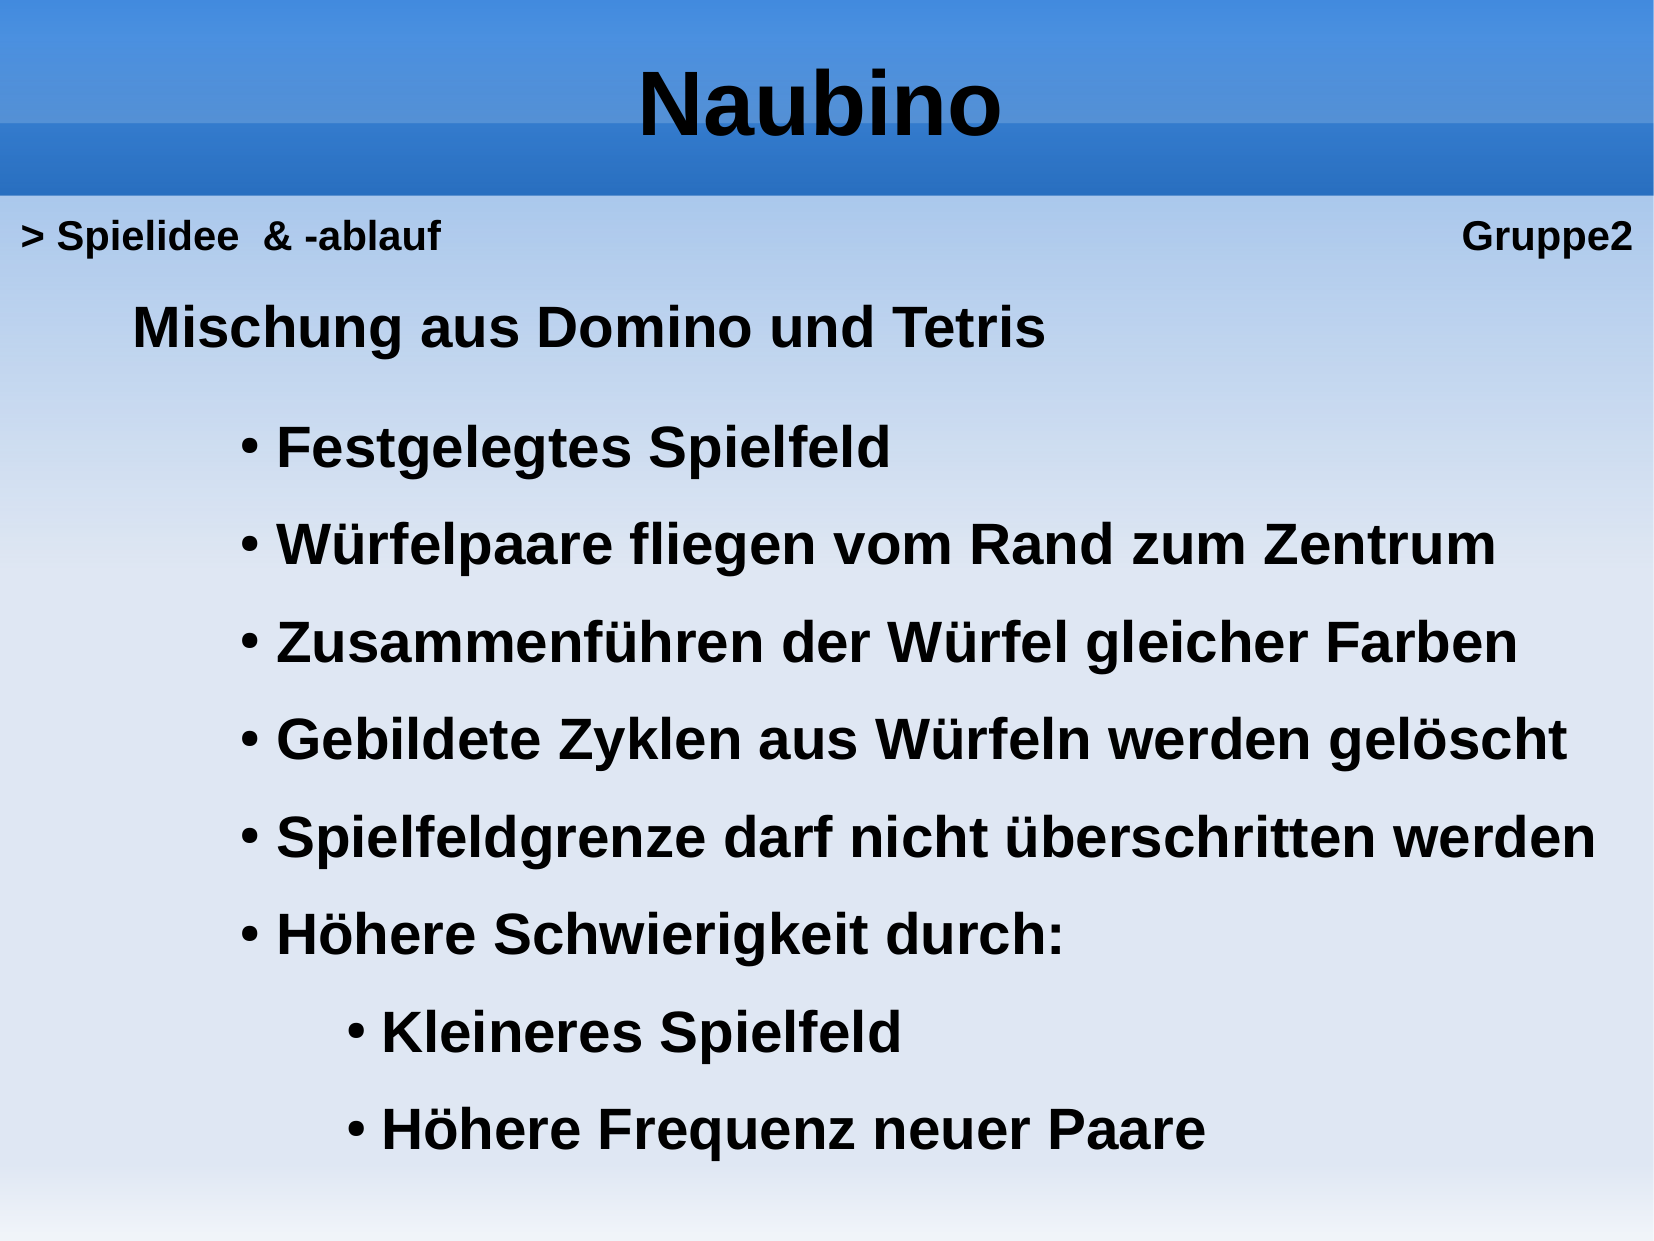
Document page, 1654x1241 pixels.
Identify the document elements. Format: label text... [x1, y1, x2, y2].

text_box Gruppe2 [1446, 205, 1649, 268]
title Naubino [76, 0, 1565, 208]
text_box > Spielidee & -ablauf [5, 205, 457, 268]
text_box Mischung aus Domino und Tetris [117, 287, 1063, 368]
picture [0, 0, 1654, 1241]
text_box Festgelegtes Spielfeld Würfelpaare fliegen vom Rand zum Zentrum Zusammenführen der Würfel gleicher Farben Gebildete Zyklen aus Würfeln werden gelöscht Spielfeldgrenze darf nicht überschritten werden Höhere Schwierigkeit durch: Kleineres Spielfeld Höhere Frequenz neuer Paare [224, 375, 1614, 1138]
